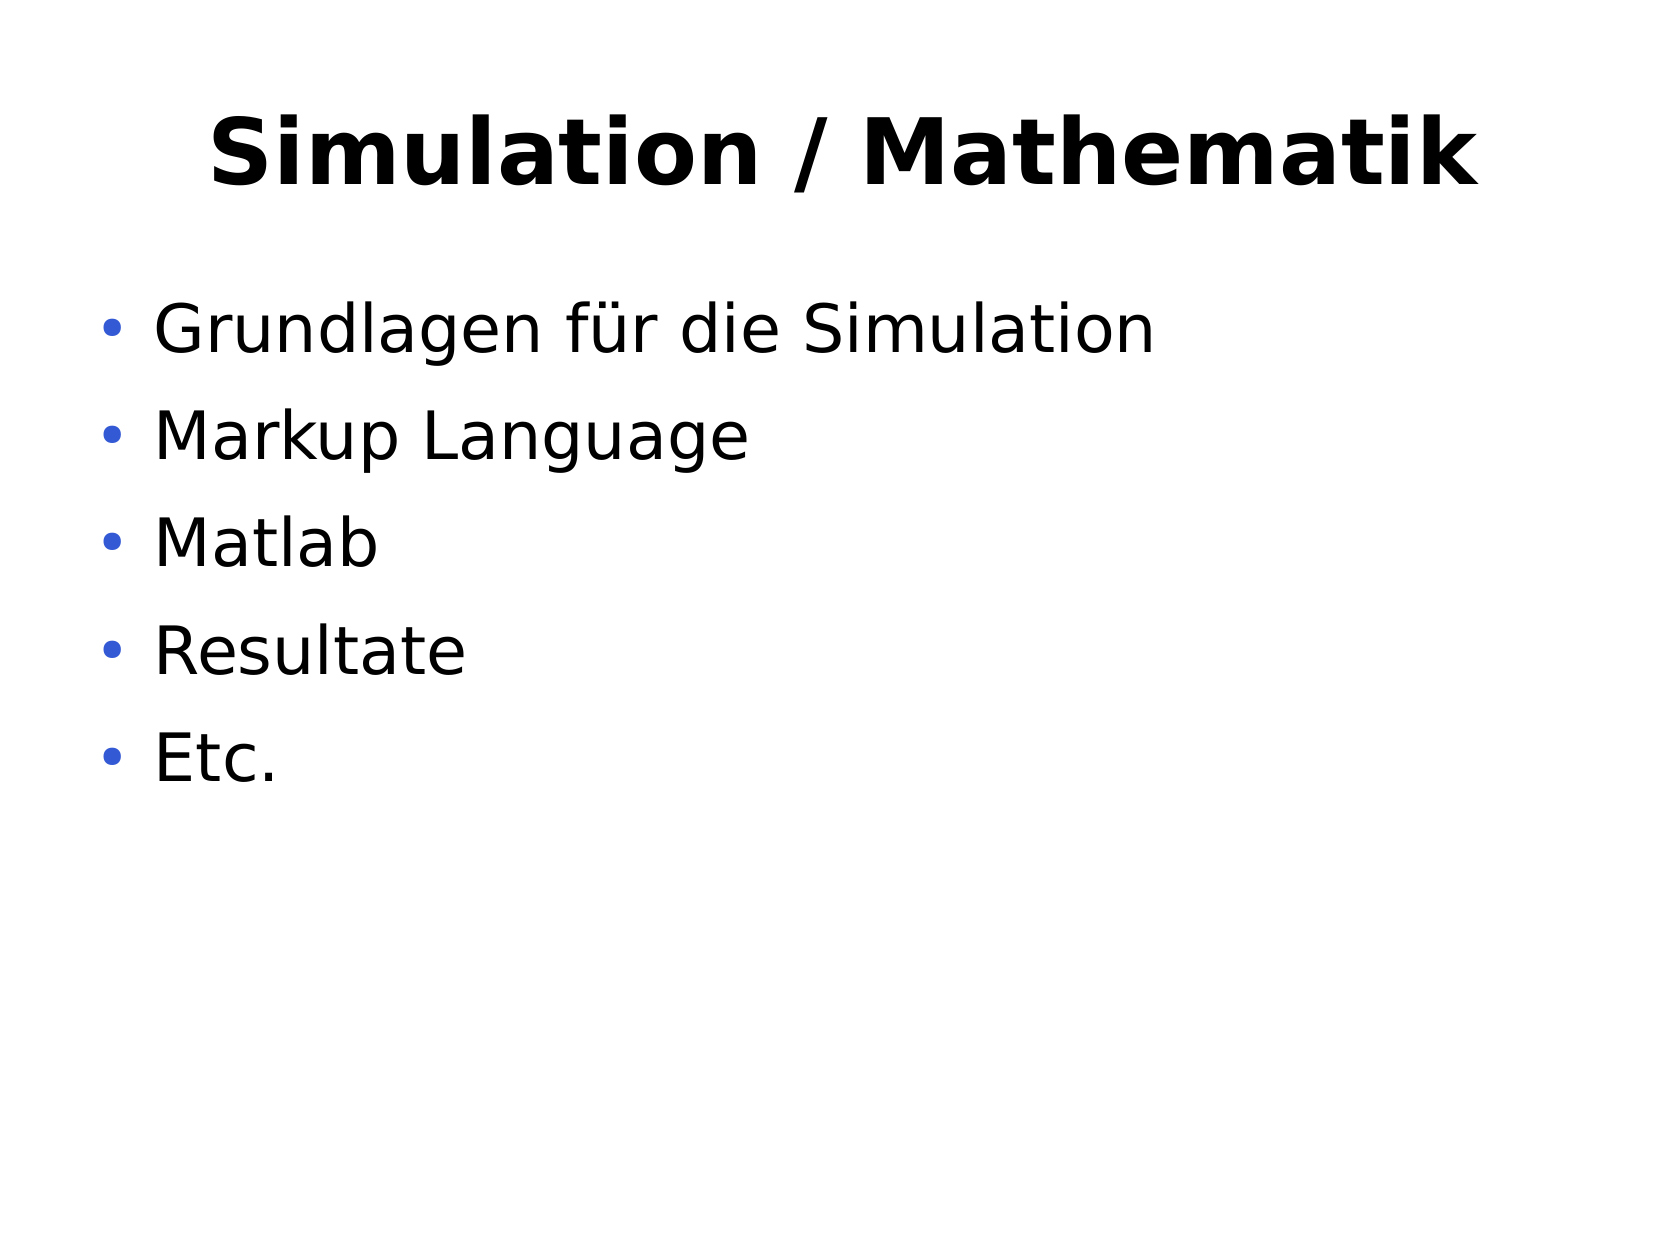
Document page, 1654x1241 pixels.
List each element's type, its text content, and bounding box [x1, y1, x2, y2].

list Grundlagen für die Simulation Markup Language Matlab Resultate Etc. [82, 290, 1538, 1010]
title Simulation / Mathematik [82, 49, 1571, 257]
